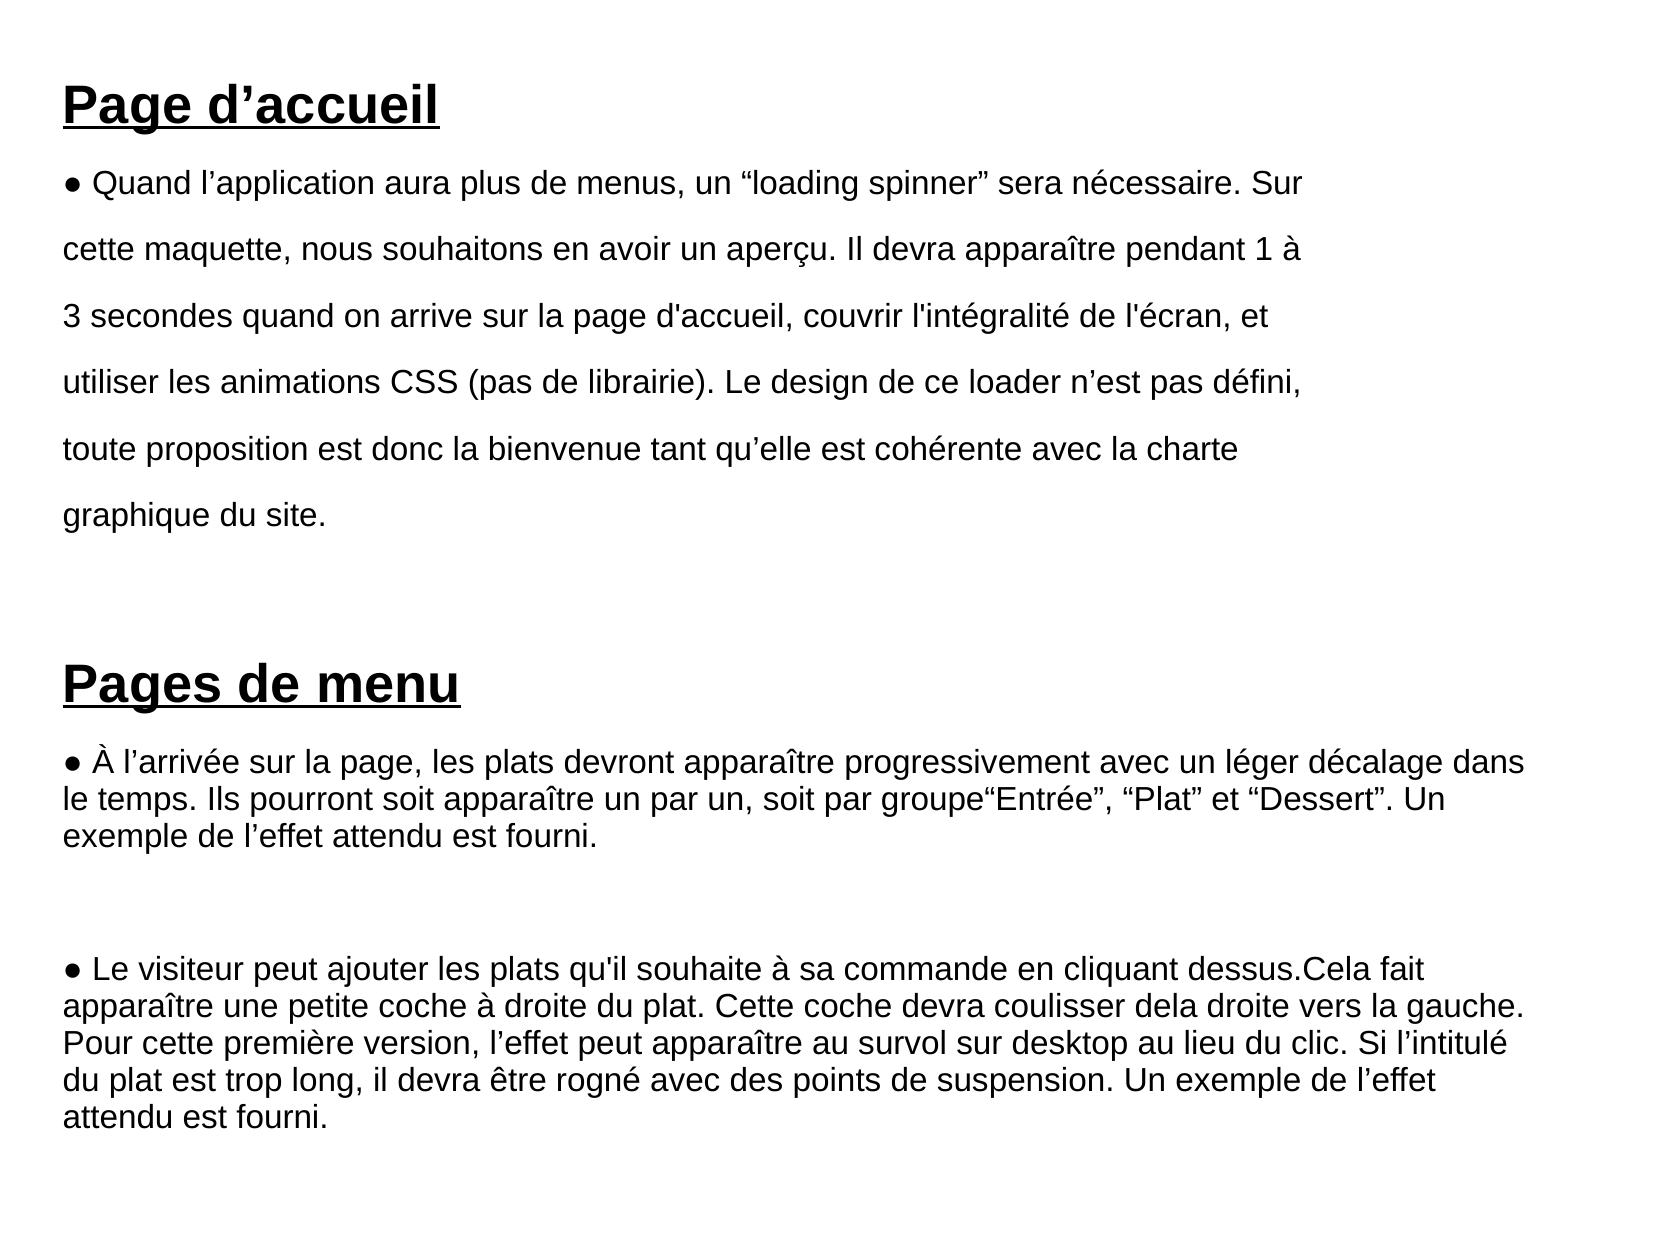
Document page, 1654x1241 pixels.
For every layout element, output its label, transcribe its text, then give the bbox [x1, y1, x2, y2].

list Page d’accueil ● Quand l’application aura plus de menus, un “loading spinner” sera nécessaire. Sur cette maquette, nous souhaitons en avoir un aperçu. Il devra apparaître pendant 1 à 3 secondes quand on arrive sur la page d'accueil, couvrir l'intégralité de l'écran, et utiliser les animations CSS (pas de librairie). Le design de ce loader n’est pas défini, toute proposition est donc la bienvenue tant qu’elle est cohérente avec la charte graphique du site. Pages de menu ● À l’arrivée sur la page, les plats devront apparaître progressivement avec un léger décalage dans le temps. Ils pourront soit apparaître un par un, soit par groupe“Entrée”, “Plat” et “Dessert”. Un exemple de l’effet attendu est fourni. ● Le visiteur peut ajouter les plats qu'il souhaite à sa commande en cliquant dessus.Cela fait apparaître une petite coche à droite du plat. Cette coche devra coulisser dela droite vers la gauche. Pour cette première version, l’effet peut apparaître au survol sur desktop au lieu du clic. Si l’intitulé du plat est trop long, il devra être rogné avec des points de suspension. Un exemple de l’effet attendu est fourni. [62, 7, 1540, 1202]
